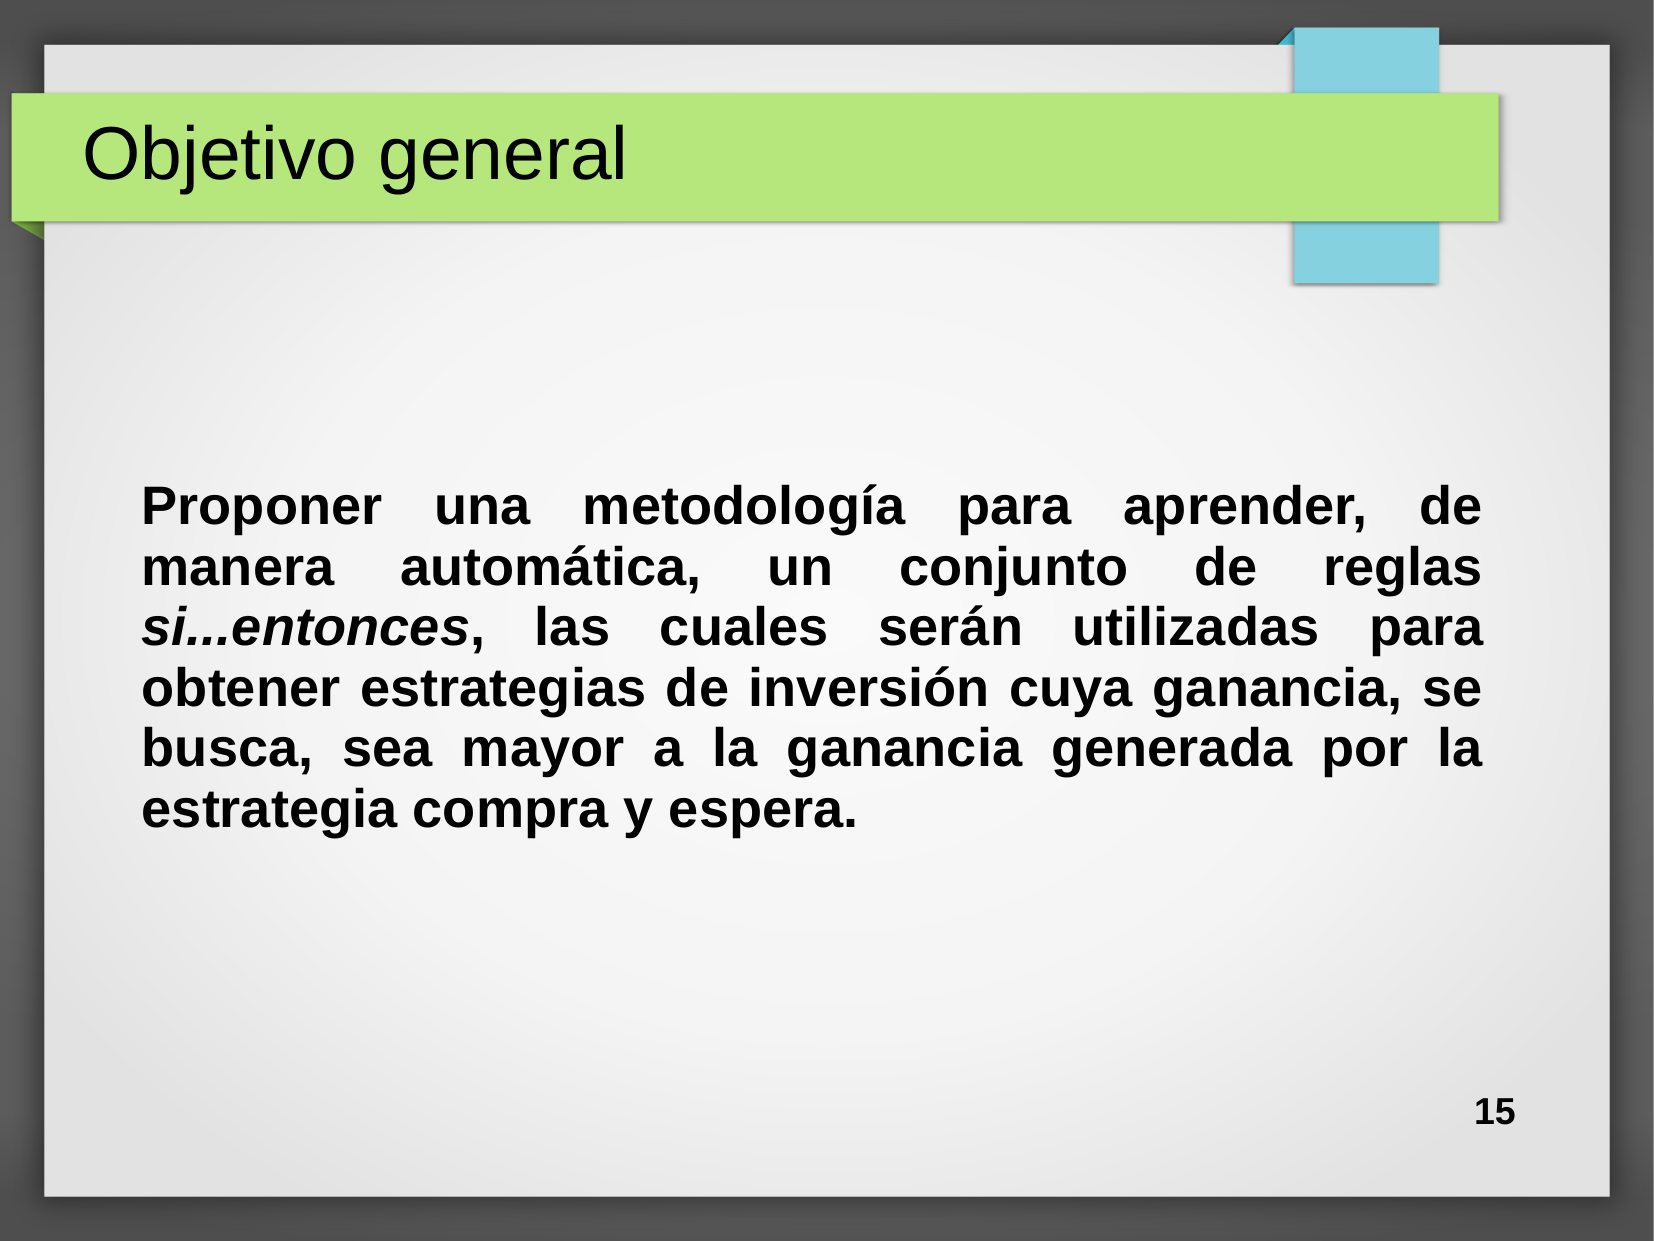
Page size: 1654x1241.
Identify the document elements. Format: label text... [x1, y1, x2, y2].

text_box <number> [1459, 1083, 1654, 1154]
list Proponer una metodología para aprender, de manera automática, un conjunto de reglas si...entonces, las cuales serán utilizadas para obtener estrategias de inversión cuya ganancia, se busca, sea mayor a la ganancia generada por la estrategia compra y espera. [70, 295, 1486, 1015]
title Objetivo general [82, 94, 1264, 213]
picture [0, 0, 1654, 1241]
